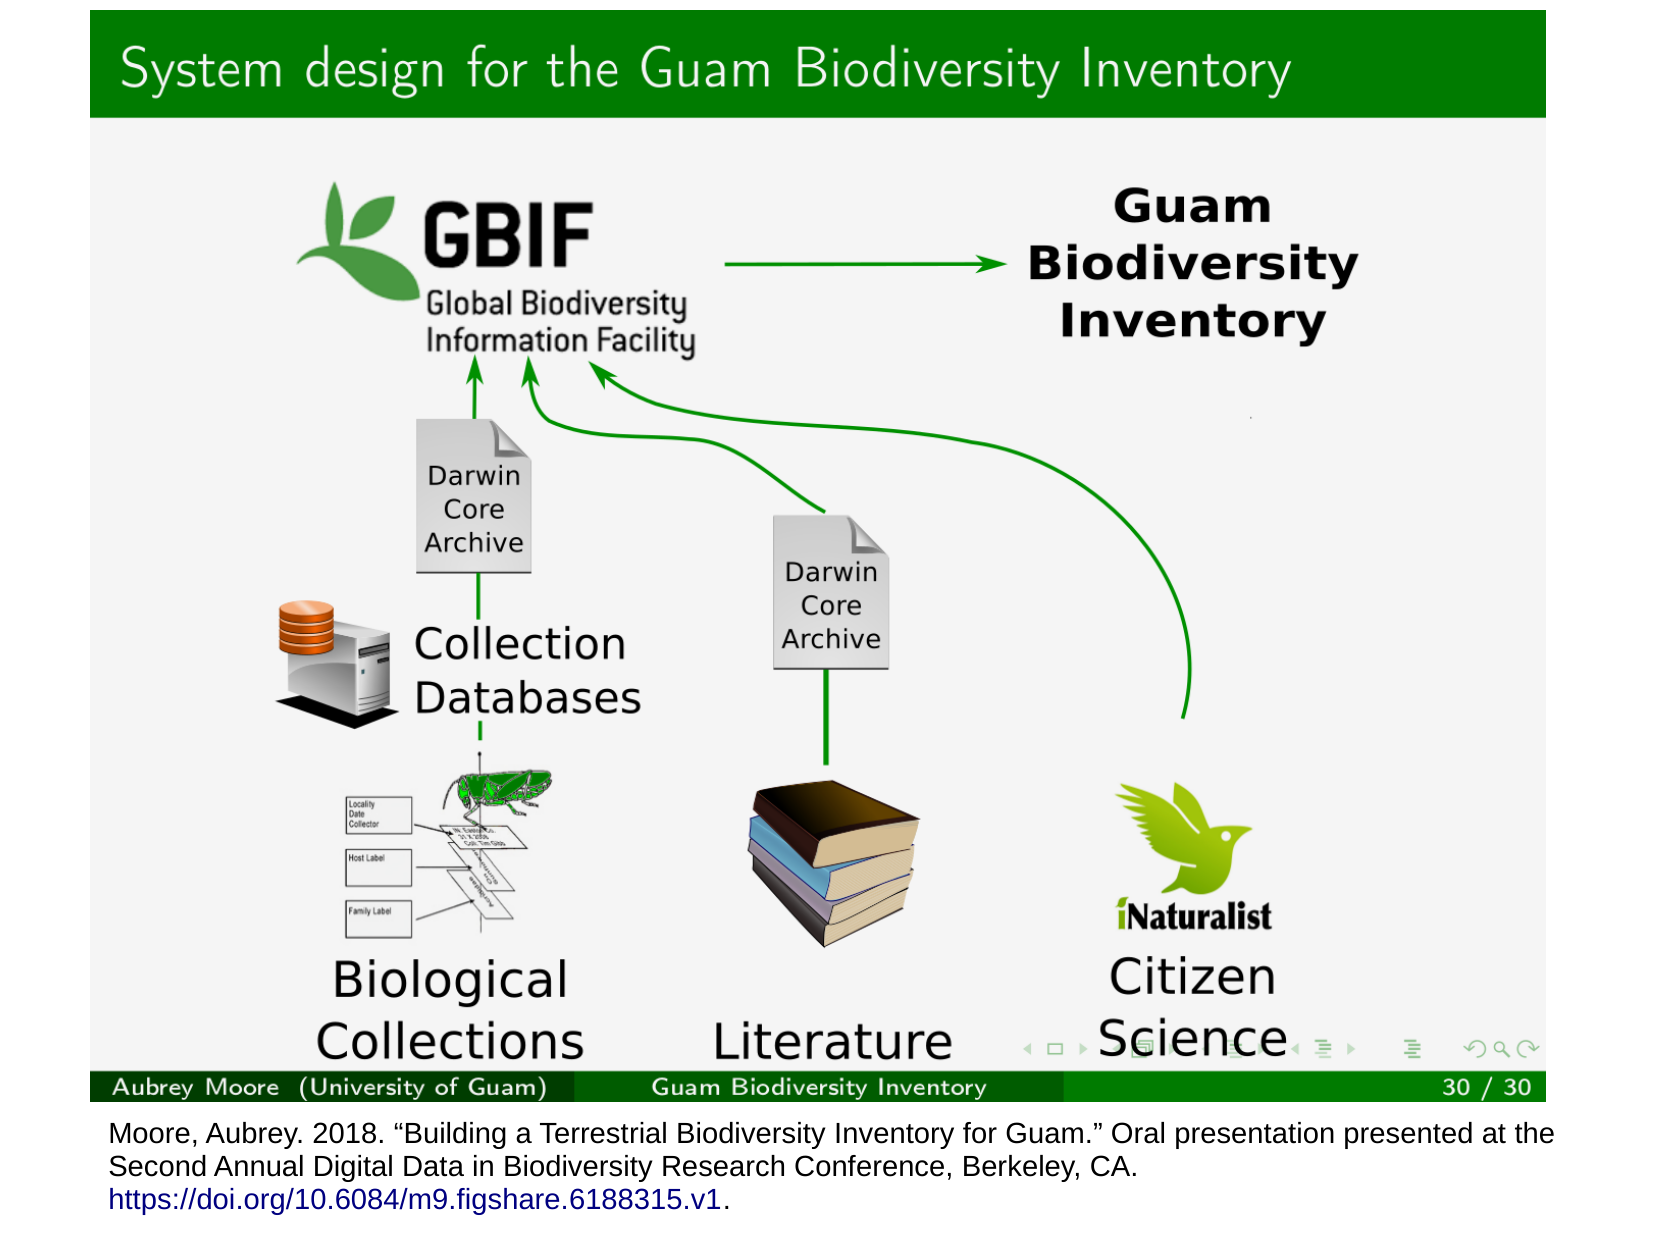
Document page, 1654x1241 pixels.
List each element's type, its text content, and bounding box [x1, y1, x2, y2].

picture [90, 10, 1546, 1102]
text_box Moore, Aubrey. 2018. “Building a Terrestrial Biodiversity Inventory for Guam.” Oral presentation presented at the Second Annual Digital Data in Biodiversity Research Conference, Berkeley, CA. https://doi.org/10.6084/m9.figshare.6188315.v1. [93, 1110, 1654, 1224]
